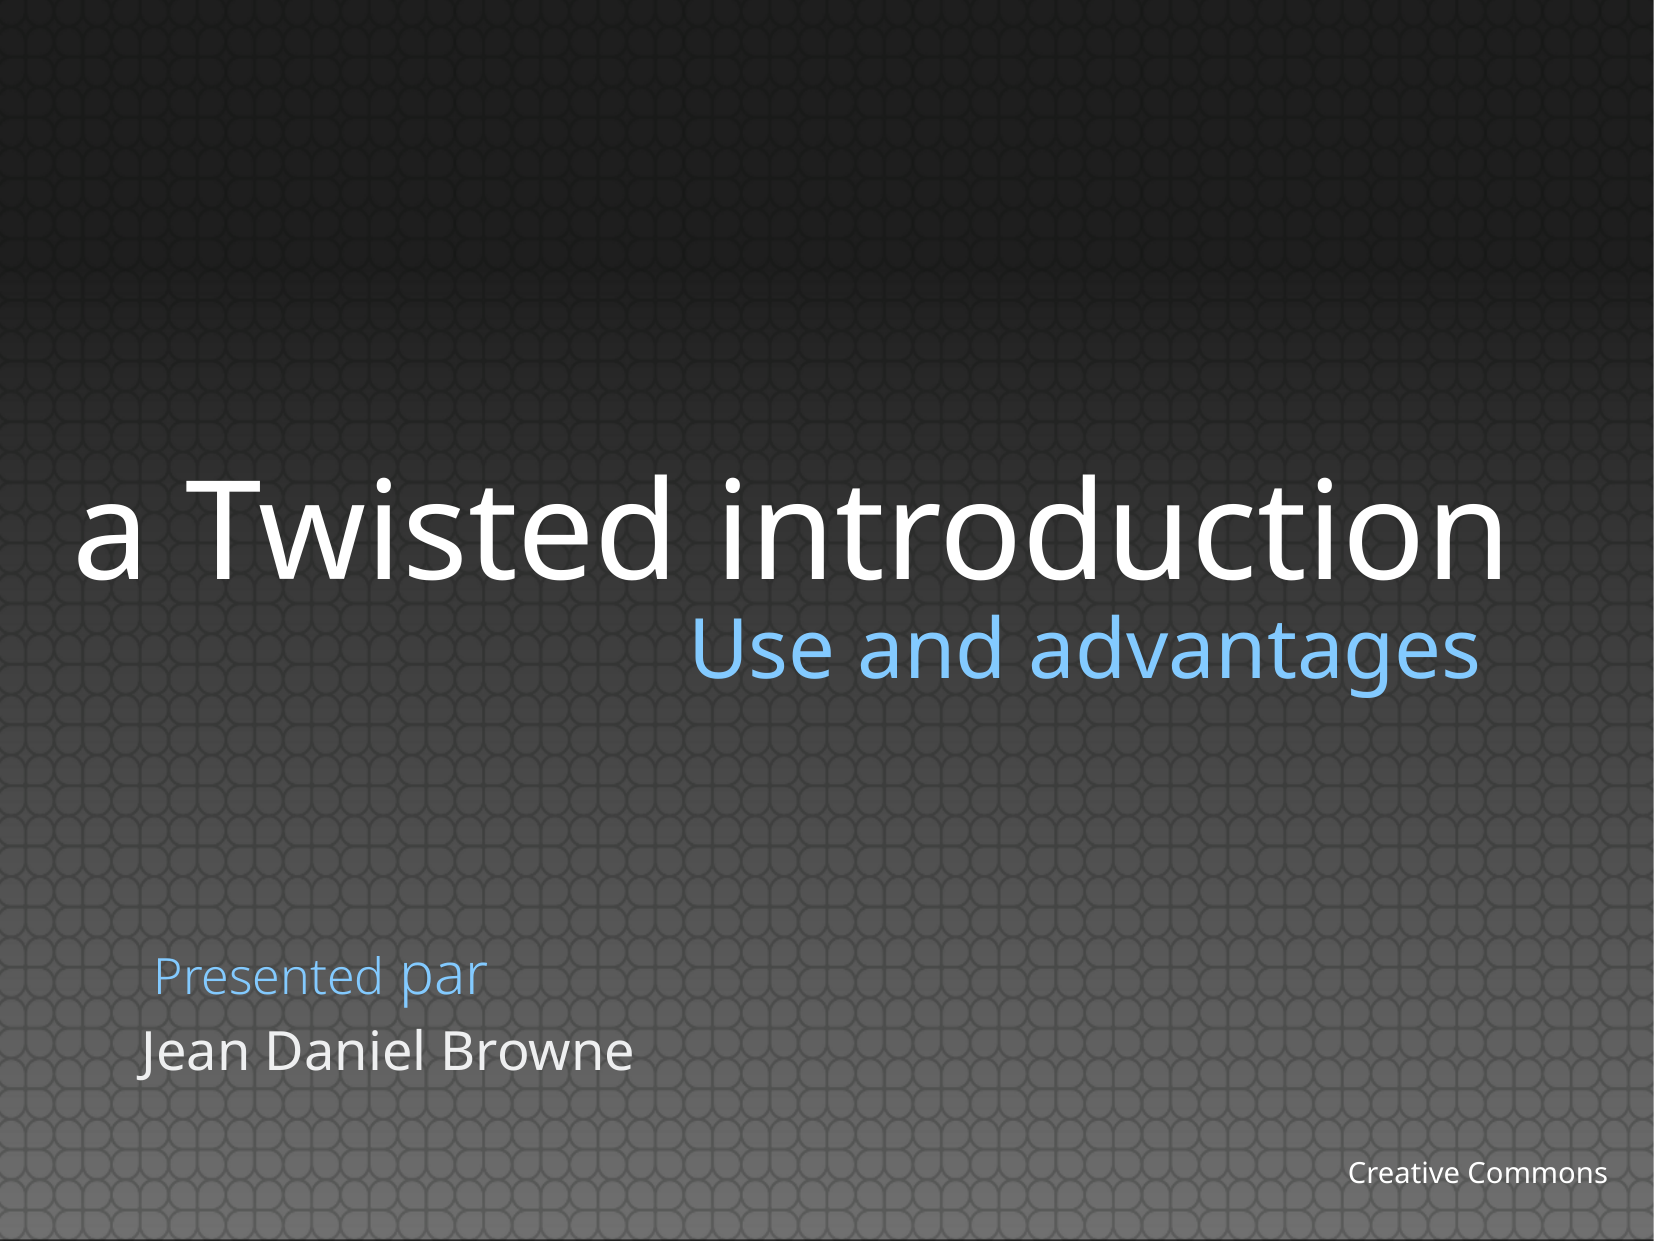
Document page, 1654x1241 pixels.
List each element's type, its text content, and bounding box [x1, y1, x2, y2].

subtitle Use and advantages [136, 599, 1483, 693]
text_box Jean Daniel Browne [127, 1004, 1007, 1159]
text_box Creative Commons [1324, 1144, 1624, 1229]
text_box Presented par [138, 924, 597, 1005]
picture [0, 0, 1654, 1241]
text_box a Twisted introduction [73, 424, 1511, 594]
